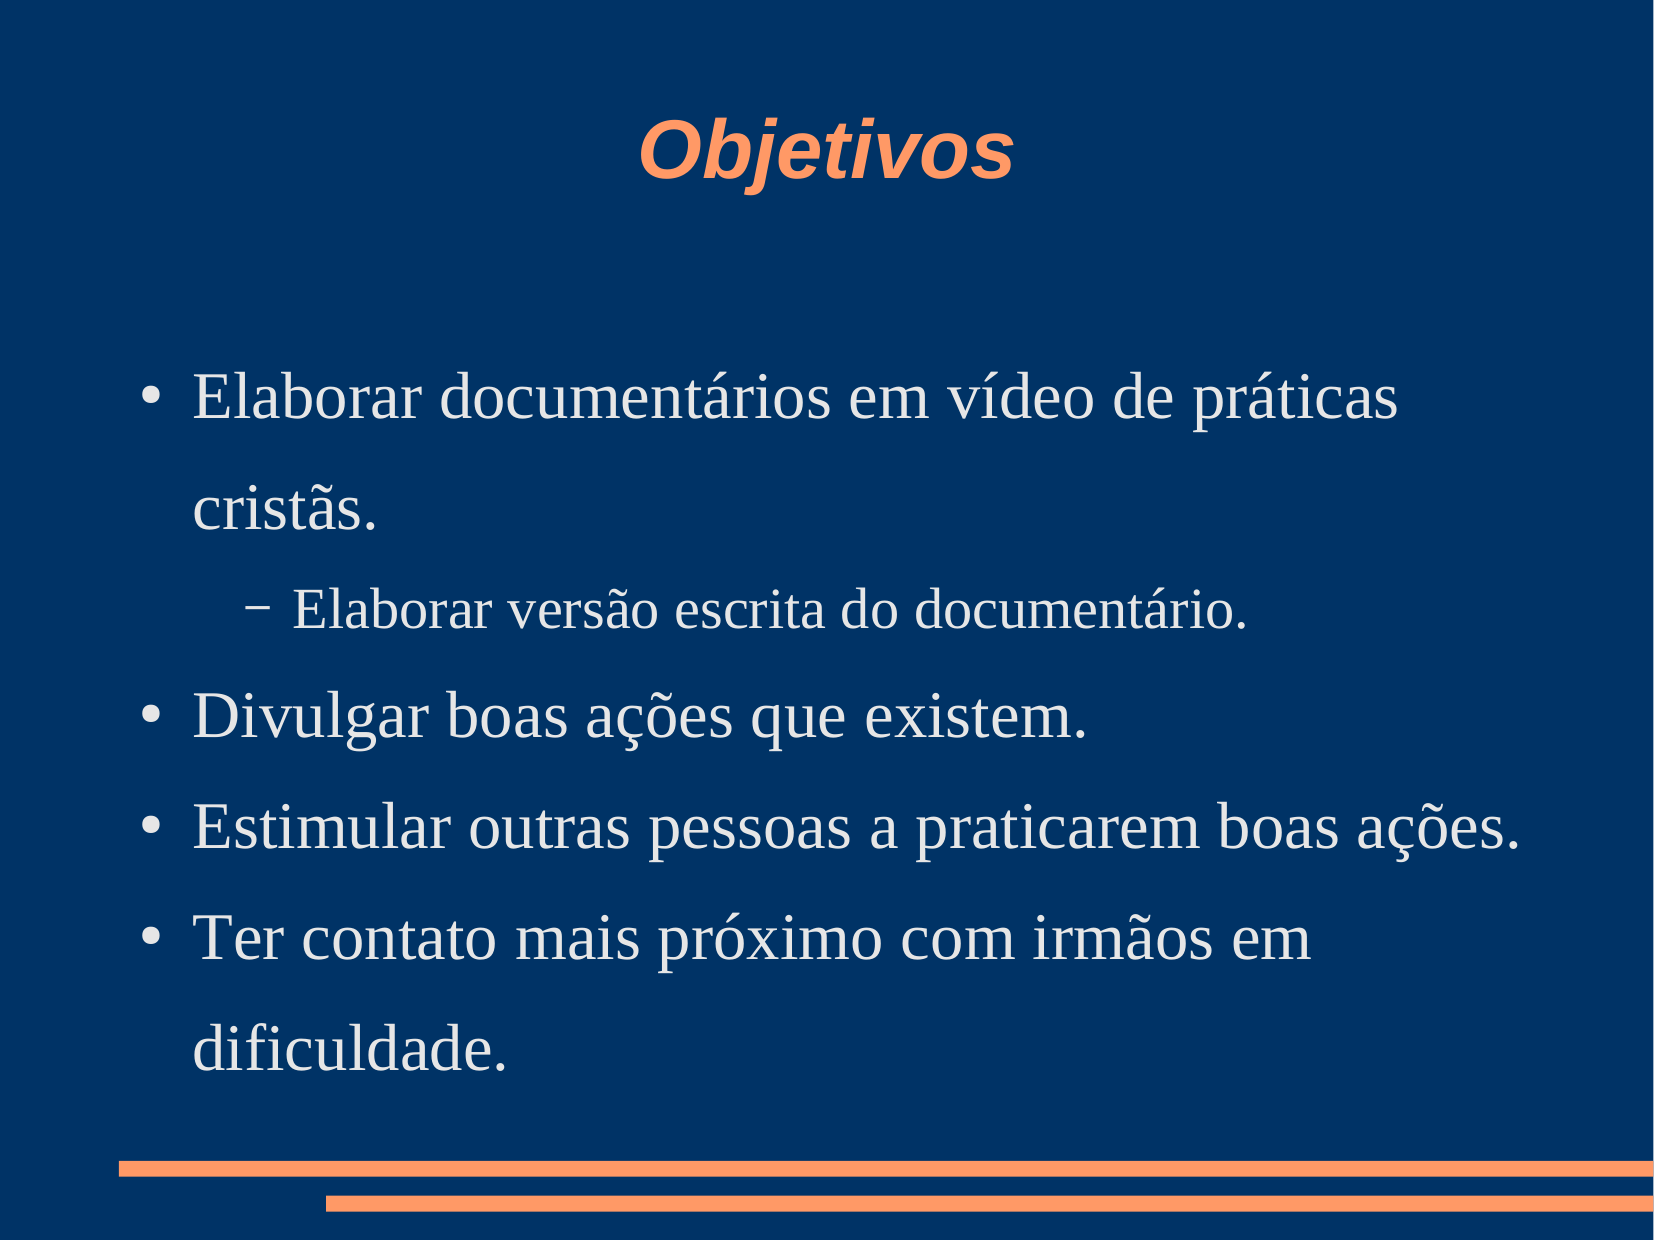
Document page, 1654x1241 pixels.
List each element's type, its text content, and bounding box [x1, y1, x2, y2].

title Objetivos [121, 46, 1534, 254]
list Elaborar documentários em vídeo de práticas cristãs. Elaborar versão escrita do documentário. Divulgar boas ações que existem. Estimular outras pessoas a praticarem boas ações. Ter contato mais próximo com irmãos em dificuldade. [121, 322, 1561, 1141]
